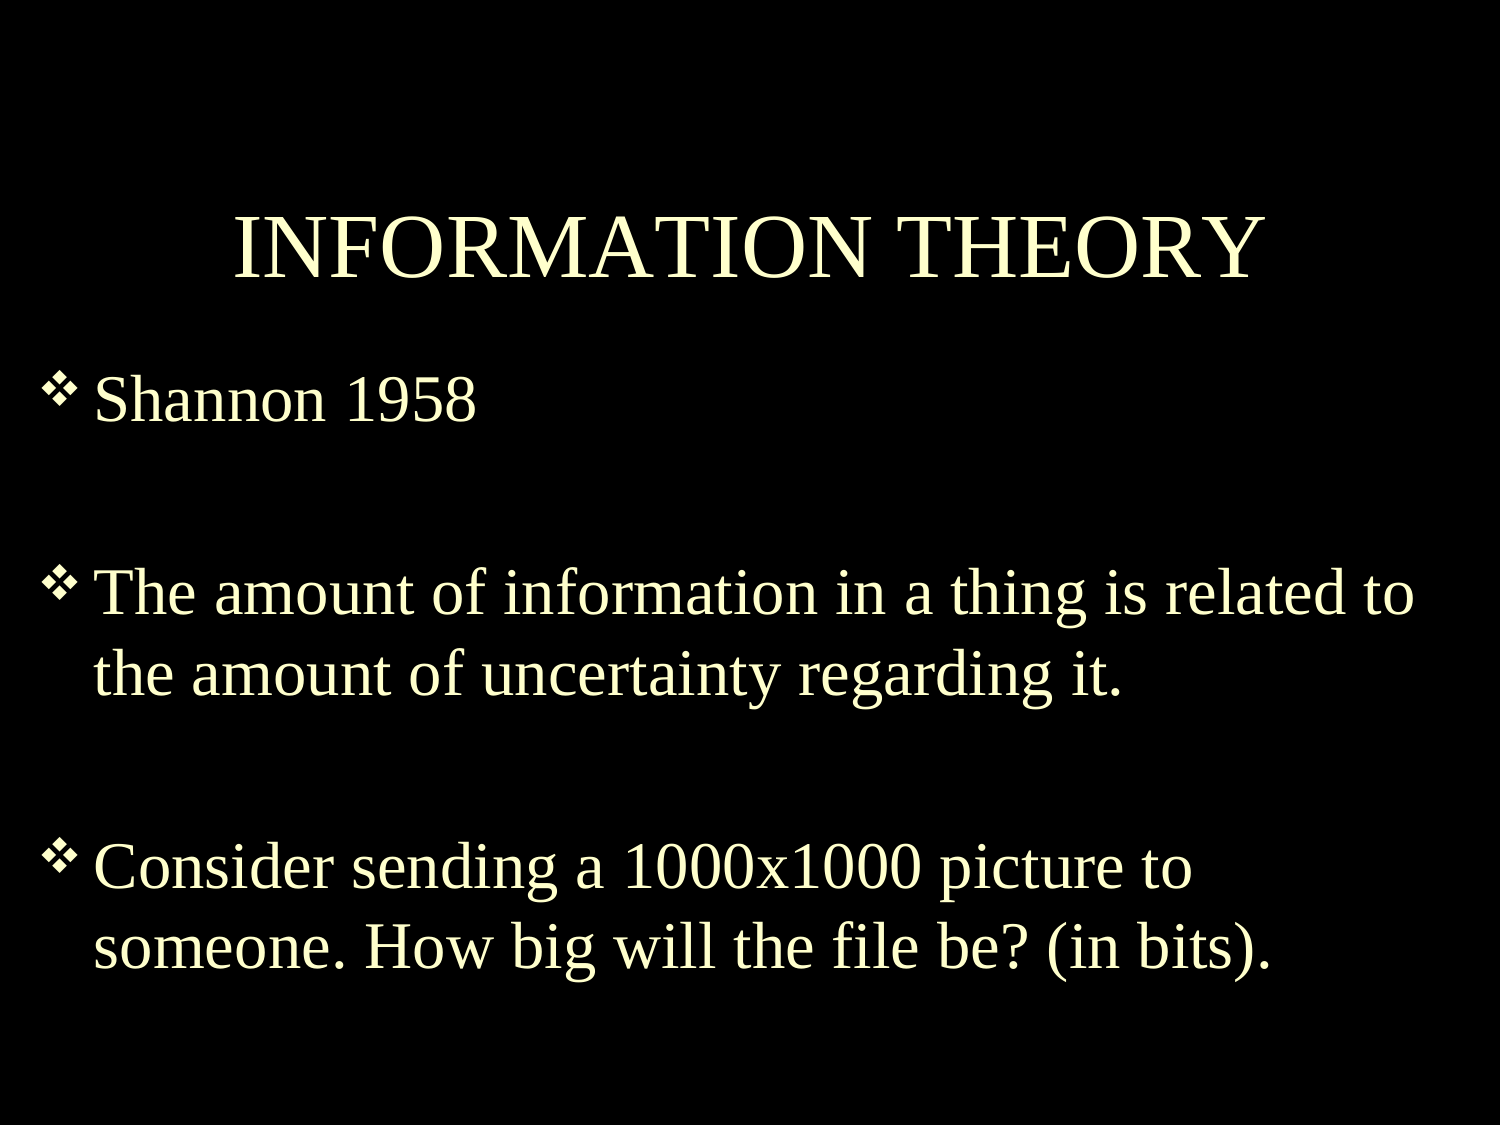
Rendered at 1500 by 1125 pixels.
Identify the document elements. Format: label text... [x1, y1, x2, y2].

list Shannon 1958 The amount of information in a thing is related to the amount of uncertainty regarding it. Consider sending a 1000x1000 picture to someone. How big will the file be? (in bits). [22, 347, 1482, 1090]
title INFORMATION THEORY [22, 145, 1480, 336]
